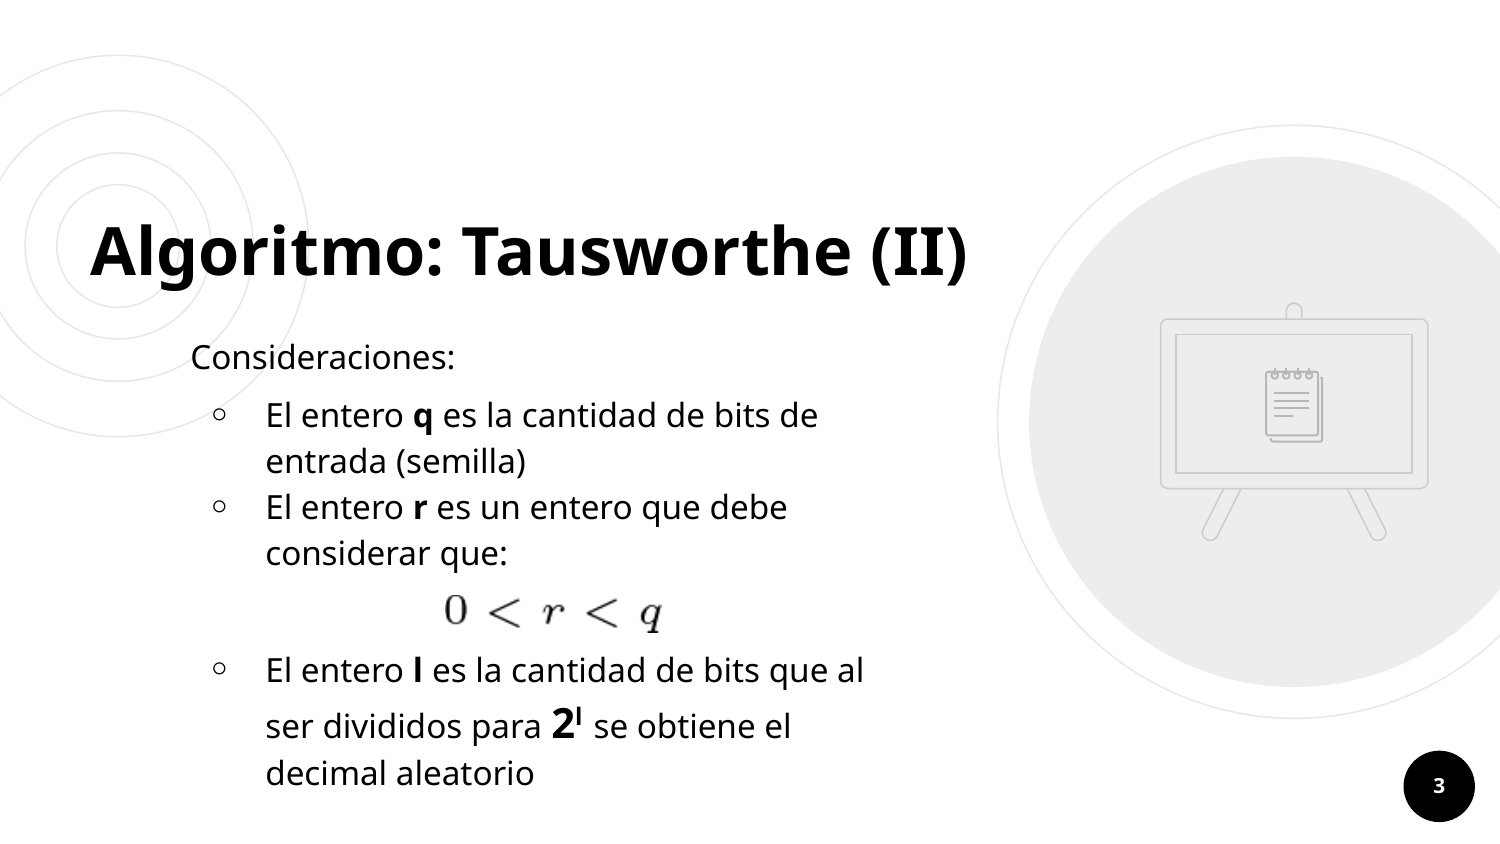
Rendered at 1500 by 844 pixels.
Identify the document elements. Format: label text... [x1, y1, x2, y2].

slide_number 1 [1403, 750, 1475, 823]
picture [445, 595, 662, 633]
list Consideraciones: El entero q es la cantidad de bits de entrada (semilla) El entero r es un entero que debe considerar que: El entero l es la cantidad de bits que al ser divididos para 2l se obtiene el decimal aleatorio [175, 321, 932, 751]
title Algoritmo: Tausworthe (II) [75, 191, 1055, 304]
